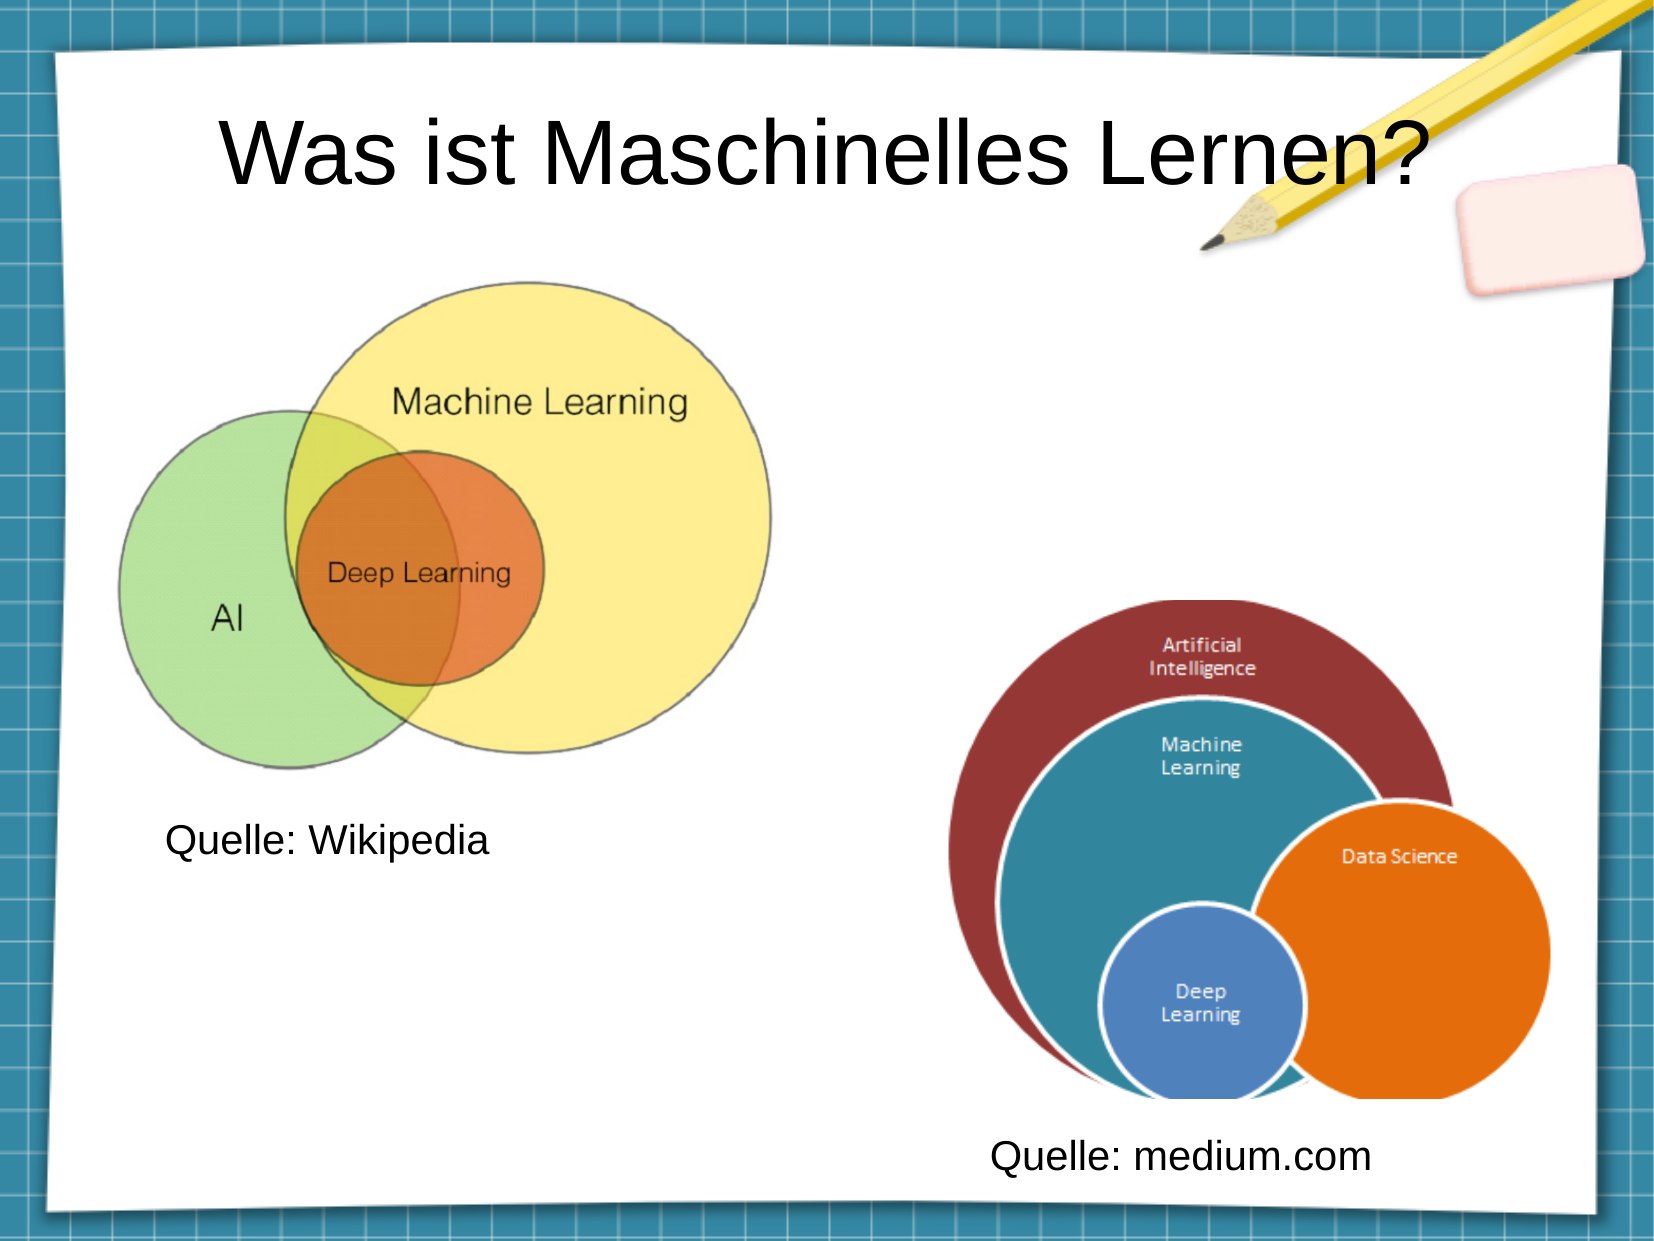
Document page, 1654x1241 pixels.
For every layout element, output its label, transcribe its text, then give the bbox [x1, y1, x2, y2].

title Was ist Maschinelles Lernen? [82, 49, 1571, 257]
text_box Quelle: medium.com [975, 1125, 1388, 1187]
picture [0, 0, 1654, 1241]
text_box Quelle: Wikipedia [150, 809, 505, 871]
